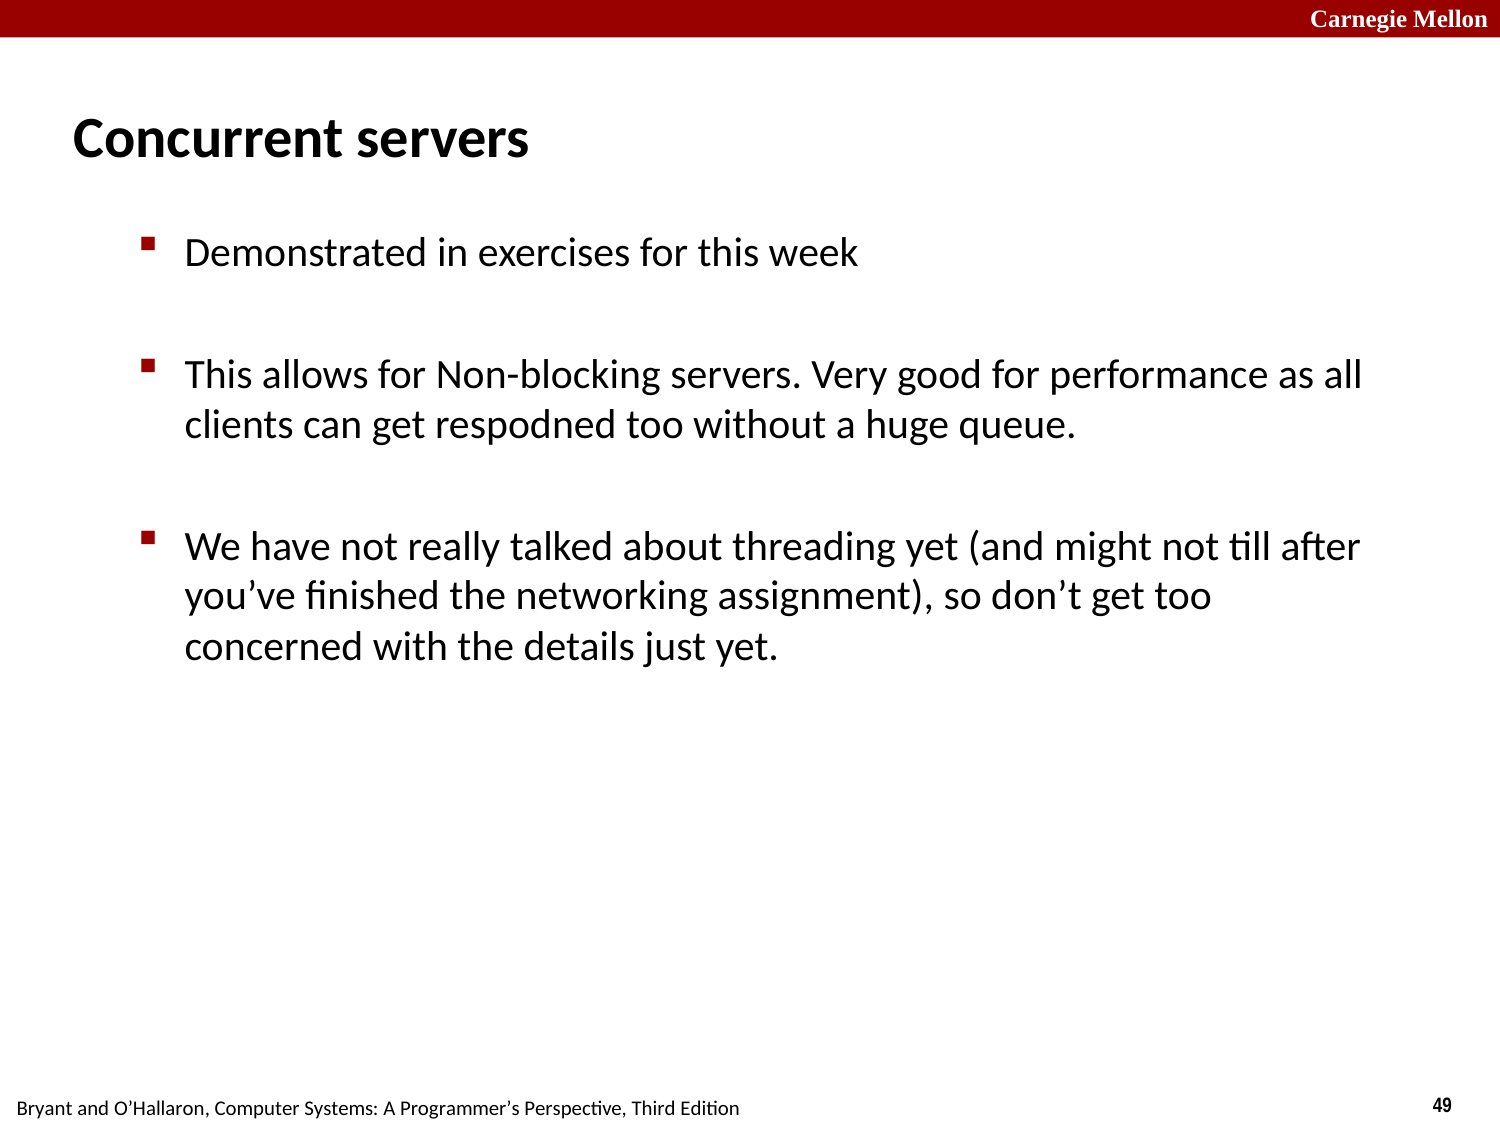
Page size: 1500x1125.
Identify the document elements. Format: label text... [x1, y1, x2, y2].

title Concurrent servers [58, 71, 1304, 197]
list Demonstrated in exercises for this week This allows for Non-blocking servers. Very good for performance as all clients can get respodned too without a huge queue. We have not really talked about threading yet (and might not till after you’ve finished the networking assignment), so don’t get too concerned with the details just yet. [47, 217, 1411, 550]
